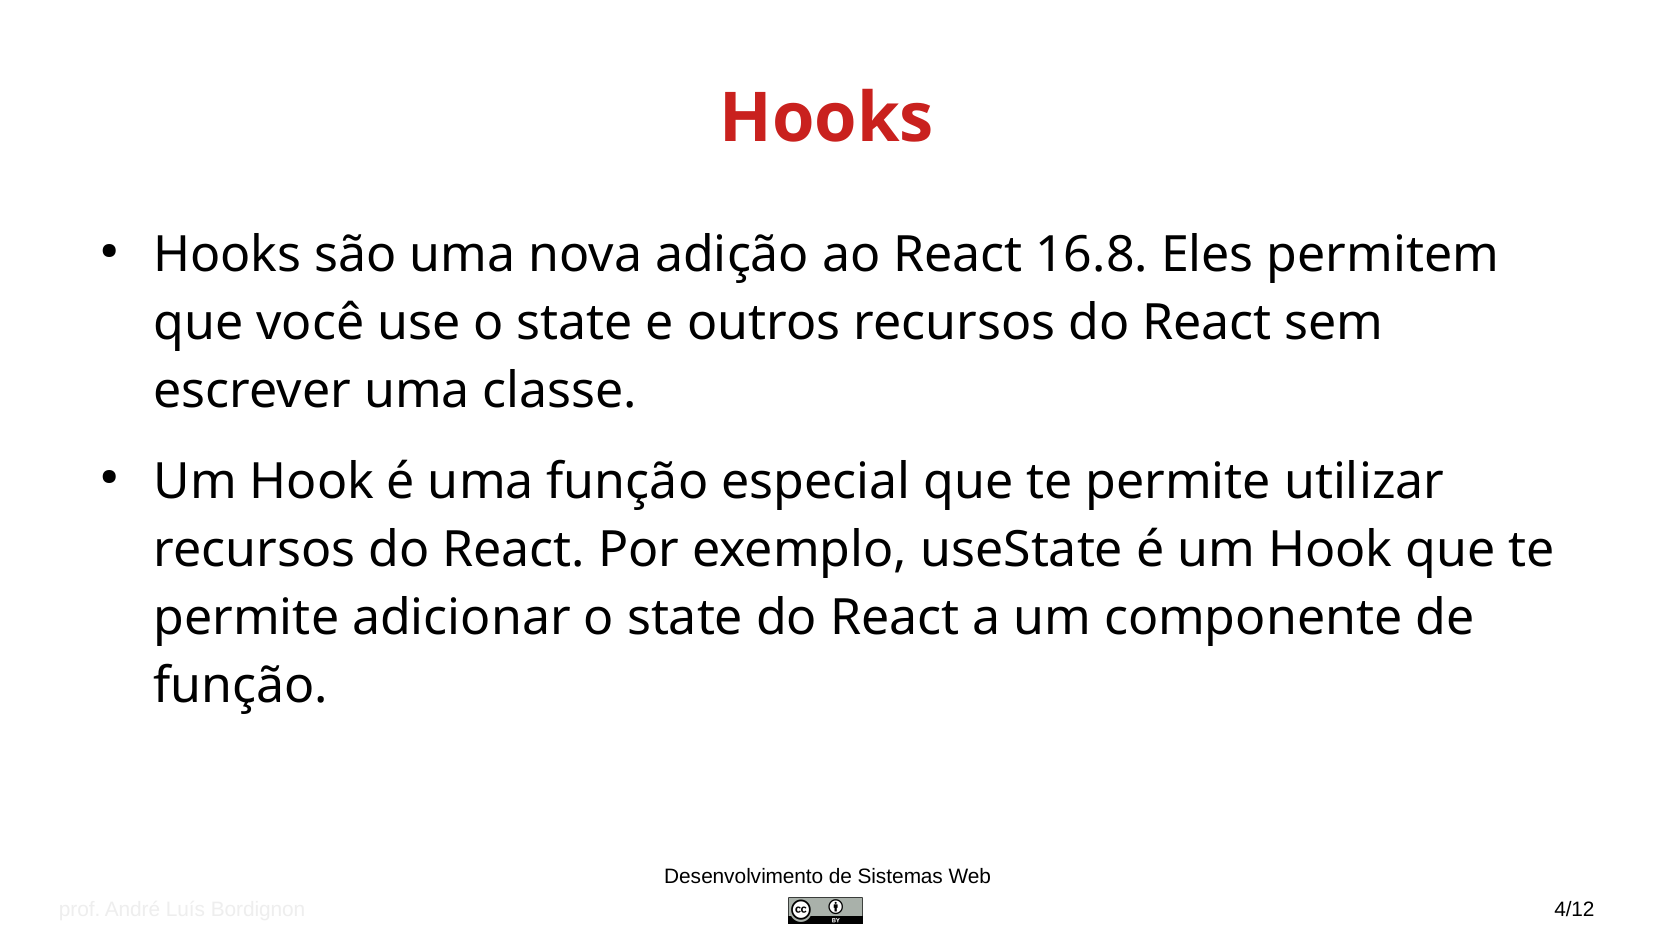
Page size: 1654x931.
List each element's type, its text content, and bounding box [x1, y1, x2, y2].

list Hooks são uma nova adição ao React 16.8. Eles permitem que você use o state e outros recursos do React sem escrever uma classe. Um Hook é uma função especial que te permite utilizar recursos do React. Por exemplo, useState é um Hook que te permite adicionar o state do React a um componente de função. [82, 217, 1571, 827]
title Hooks [82, 37, 1571, 193]
picture [788, 897, 863, 924]
